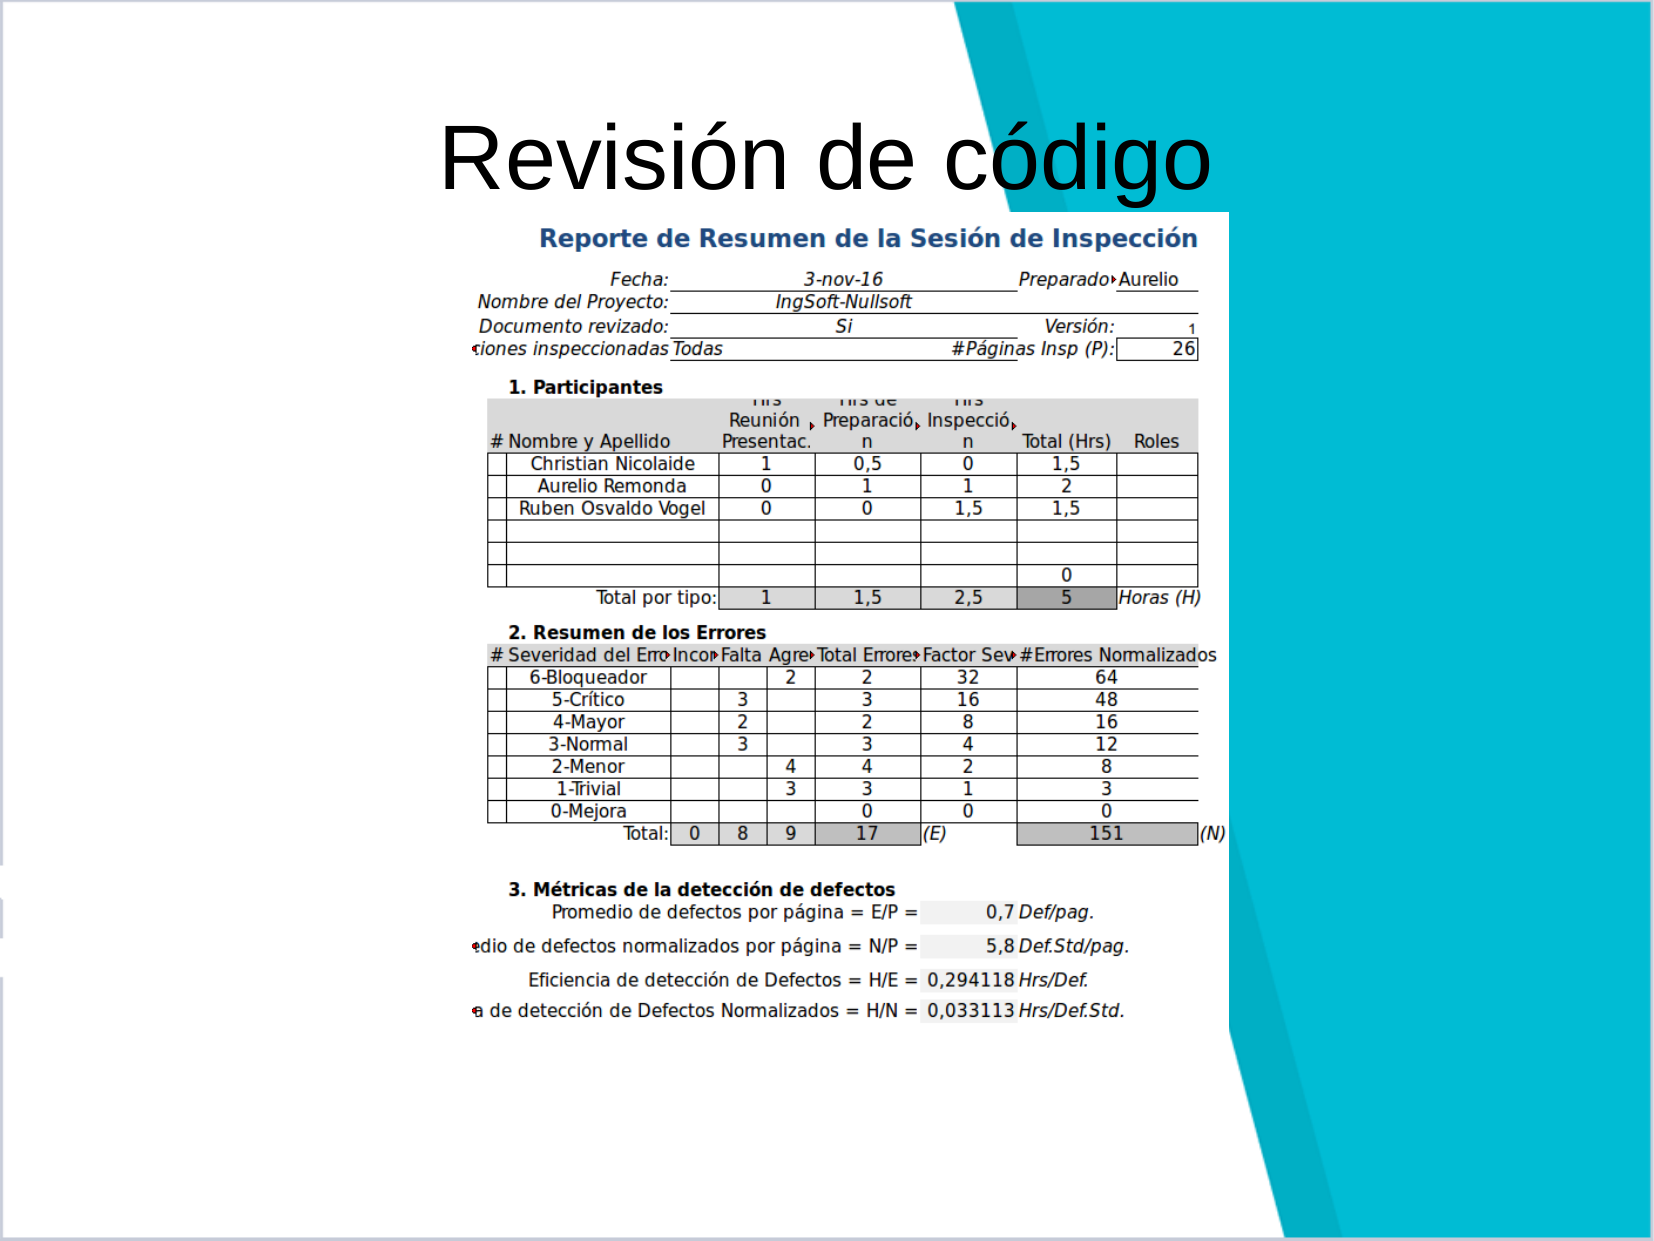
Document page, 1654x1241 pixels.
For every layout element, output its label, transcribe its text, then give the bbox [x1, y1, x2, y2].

picture [0, 0, 1654, 1241]
text_box Revisión de código [82, 49, 1571, 257]
